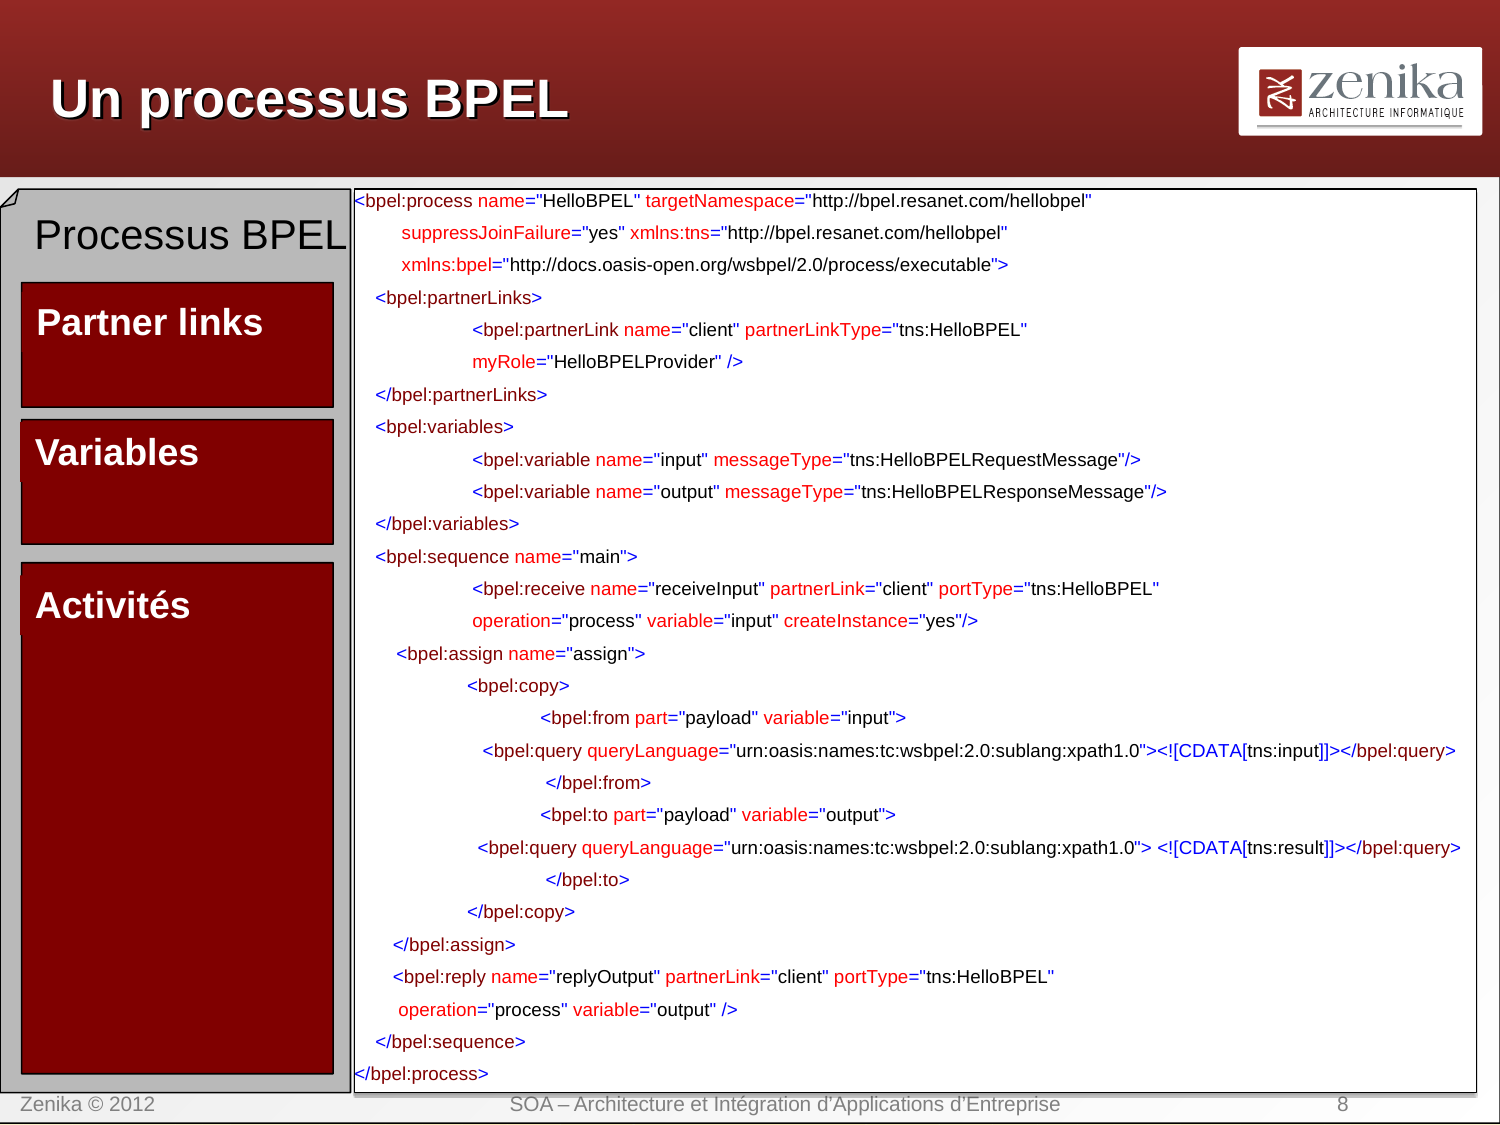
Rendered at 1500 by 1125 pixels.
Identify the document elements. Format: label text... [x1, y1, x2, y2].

text_box Variables [20, 421, 216, 482]
title Un processus BPEL [50, 22, 1206, 172]
text_box Processus BPEL [19, 201, 382, 267]
text_box Activités [20, 575, 207, 636]
subtitle <bpel:process name="HelloBPEL" targetNamespace="http://bpel.resanet.com/hellobpel" suppressJoinFailure="yes" xmlns:tns="http://bpel.resanet.com/hellobpel" xmlns:bpel="http://docs.oasis-open.org/wsbpel/2.0/process/executable"> <bpel:partnerLinks> <bpel:partnerLink name="client" partnerLinkType="tns:HelloBPEL" myRole="HelloBPELProvider" /> </bpel:partnerLinks> <bpel:variables> <bpel:variable name="input" messageType="tns:HelloBPELRequestMessage"/> <bpel:variable name="output" messageType="tns:HelloBPELResponseMessage"/> </bpel:variables> <bpel:sequence name="main"> <bpel:receive name="receiveInput" partnerLink="client" portType="tns:HelloBPEL" operation="process" variable="input" createInstance="yes"/> <bpel:assign name="assign"> <bpel:copy> <bpel:from part="payload" variable="input"> <bpel:query queryLanguage="urn:oasis:names:tc:wsbpel:2.0:sublang:xpath1.0"><![CDATA[tns:input]]></bpel:query> </bpel:from> <bpel:to part="payload" variable="output"> <bpel:query queryLanguage="urn:oasis:names:tc:wsbpel:2.0:sublang:xpath1.0"> <![CDATA[tns:result]]></bpel:query> </bpel:to> </bpel:copy> </bpel:assign> <bpel:reply name="replyOutput" partnerLink="client" portType="tns:HelloBPEL" operation="process" variable="output" /> </bpel:sequence> </bpel:process> [354, 189, 1477, 1093]
text_box [0, 189, 351, 1093]
text_box Partner links [21, 291, 279, 352]
